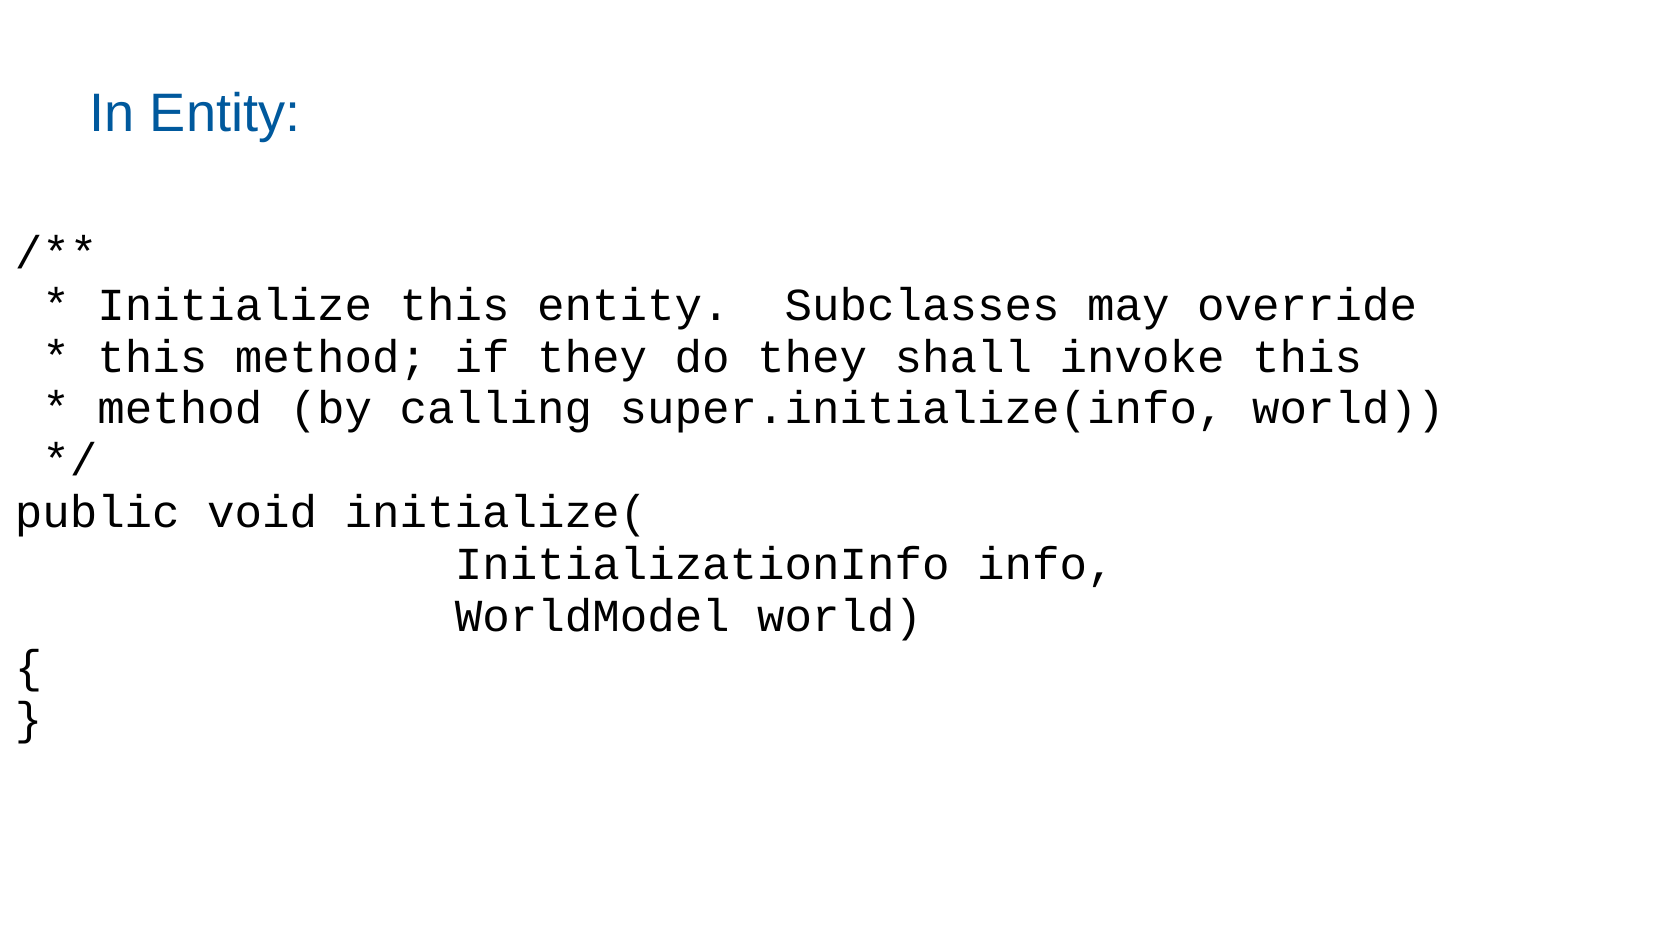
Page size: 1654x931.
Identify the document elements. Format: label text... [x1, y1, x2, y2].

text_box /** * Initialize this entity. Subclasses may override * this method; if they do they shall invoke this * method (by calling super.initialize(info, world)) */ public void initialize( InitializationInfo info, WorldModel world) { } [0, 120, 1516, 931]
text_box In Entity: [75, 75, 316, 151]
